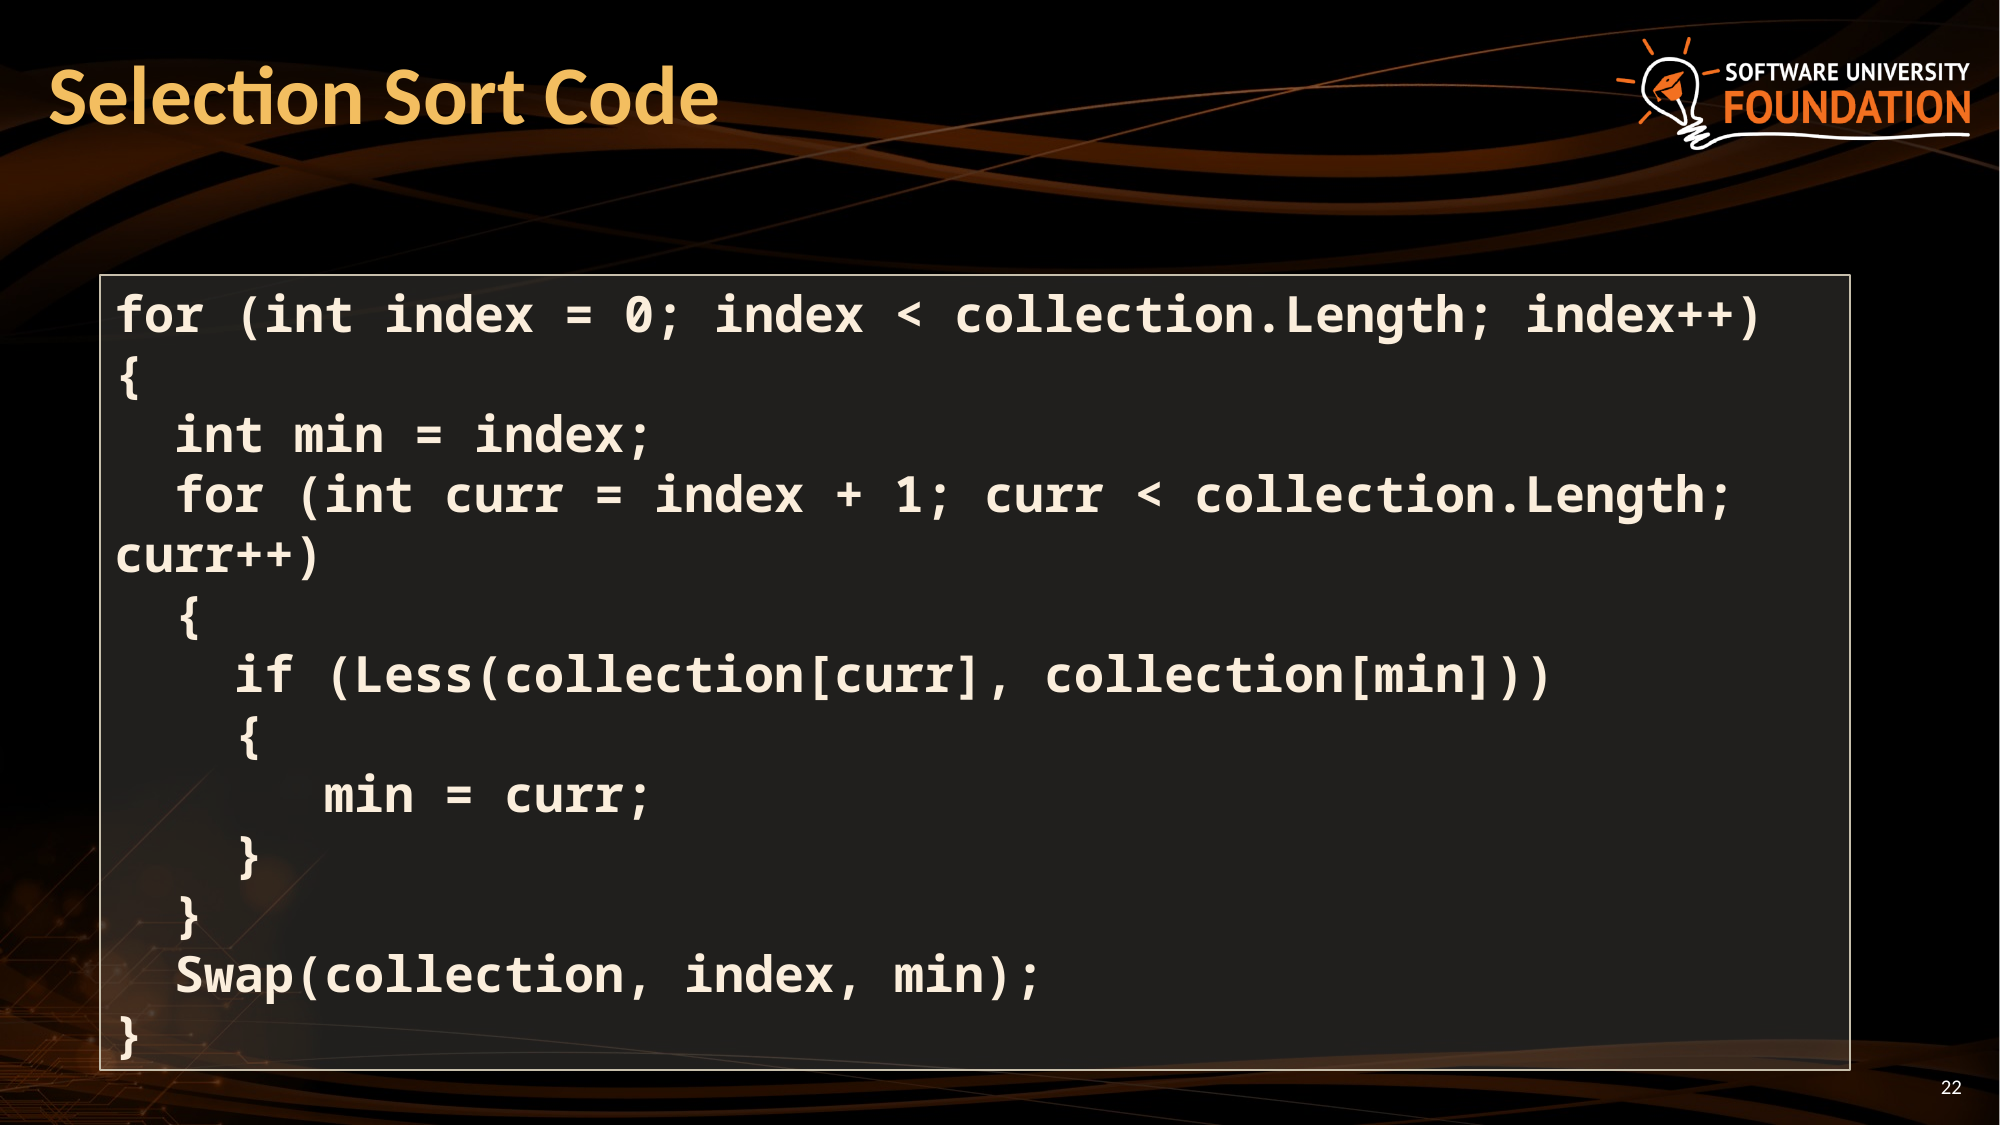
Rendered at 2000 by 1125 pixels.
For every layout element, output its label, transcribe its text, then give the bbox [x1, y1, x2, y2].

slide_number <number> [1897, 1070, 1968, 1103]
title Selection Sort Code [30, 6, 1602, 189]
text_box for (int index = 0; index < collection.Length; index++) { int min = index; for (int curr = index + 1; curr < collection.Length; curr++) { if (Less(collection[curr], collection[min])) { min = curr; } } Swap(collection, index, min); } [99, 274, 1850, 1070]
picture [0, 0, 2000, 1125]
